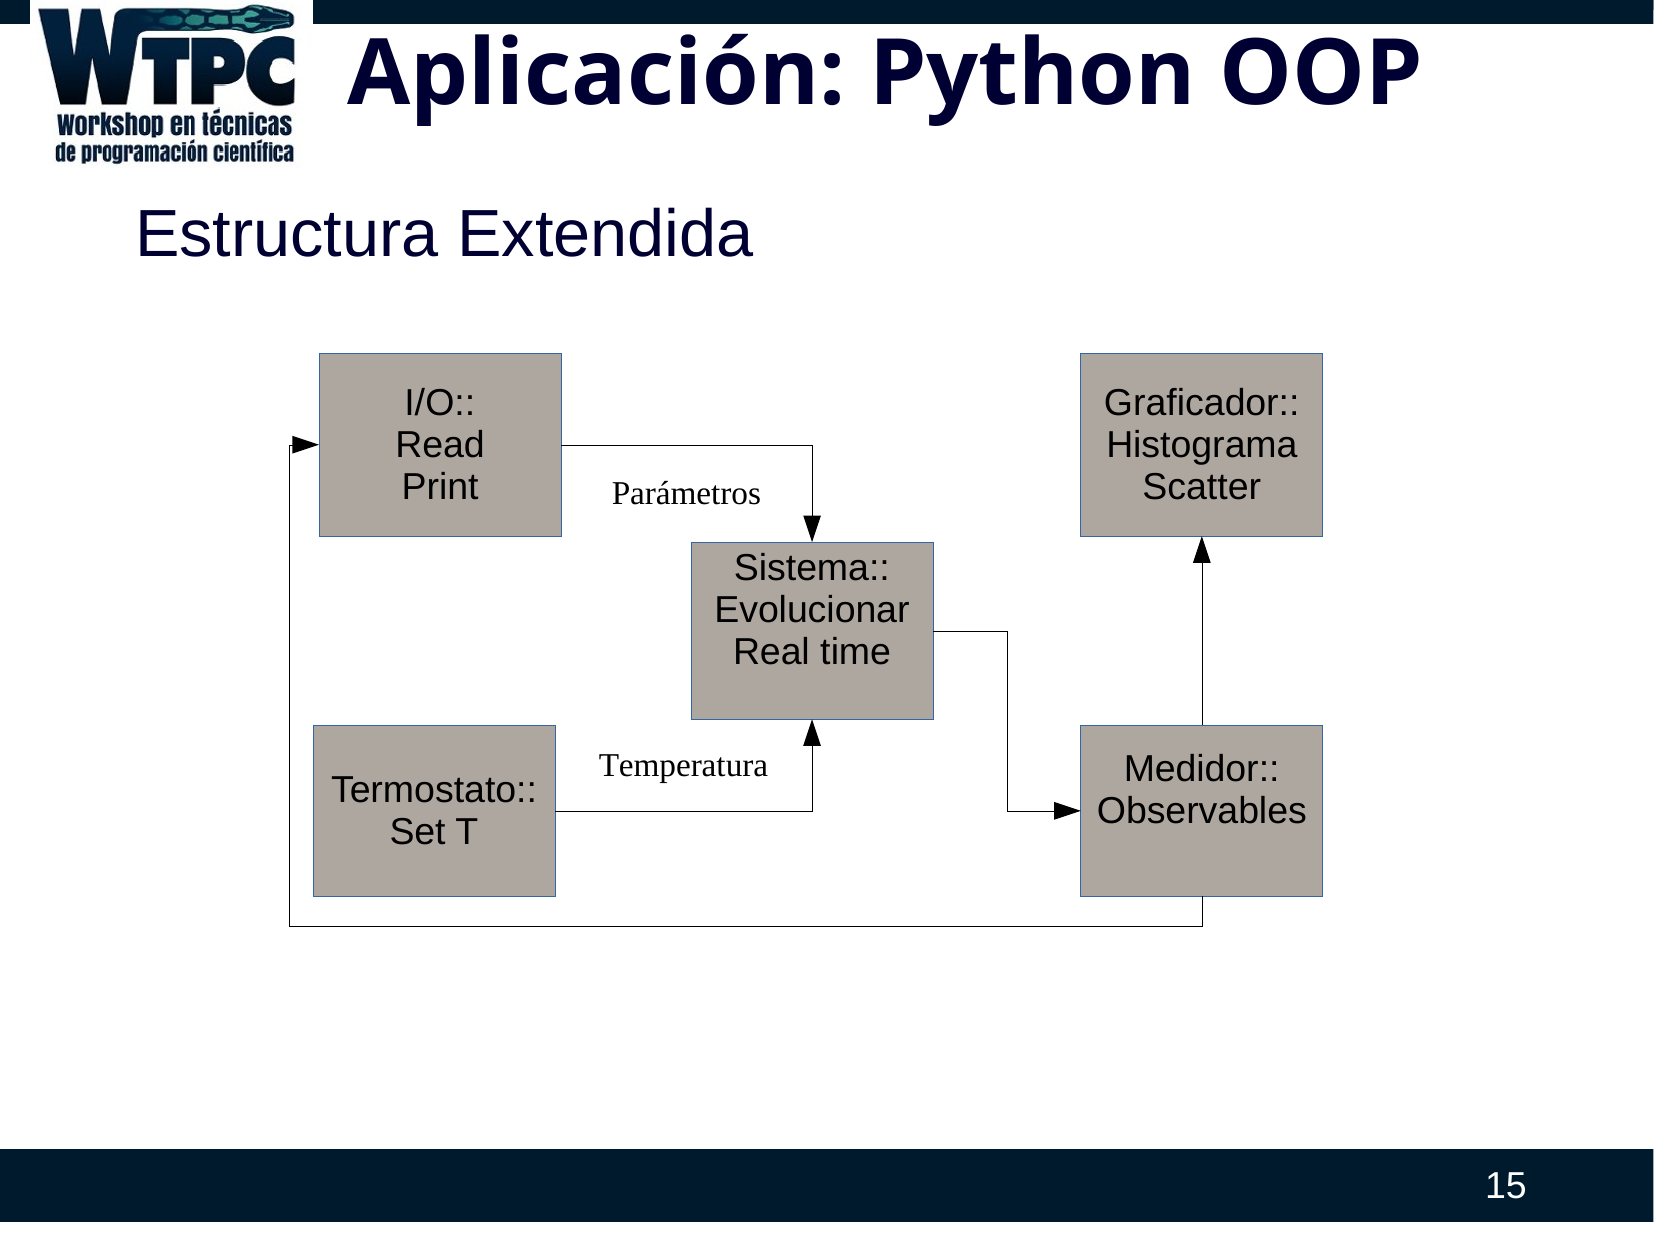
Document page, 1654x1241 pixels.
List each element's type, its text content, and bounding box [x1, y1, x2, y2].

list Estructura Extendida [39, 195, 1617, 1106]
picture [0, 0, 1654, 175]
text_box Graficador:: Histograma Scatter [1080, 353, 1323, 537]
text_box Medidor:: Observables [1080, 725, 1323, 897]
title Aplicación: Python OOP [347, 24, 1569, 125]
text_box Termostato:: Set T [313, 725, 556, 897]
text_box Sistema:: Evolucionar Real time [691, 542, 934, 720]
text_box I/O:: Read Print [319, 353, 562, 537]
text_box <número> [1470, 1156, 1654, 1228]
picture [0, 1149, 1654, 1223]
